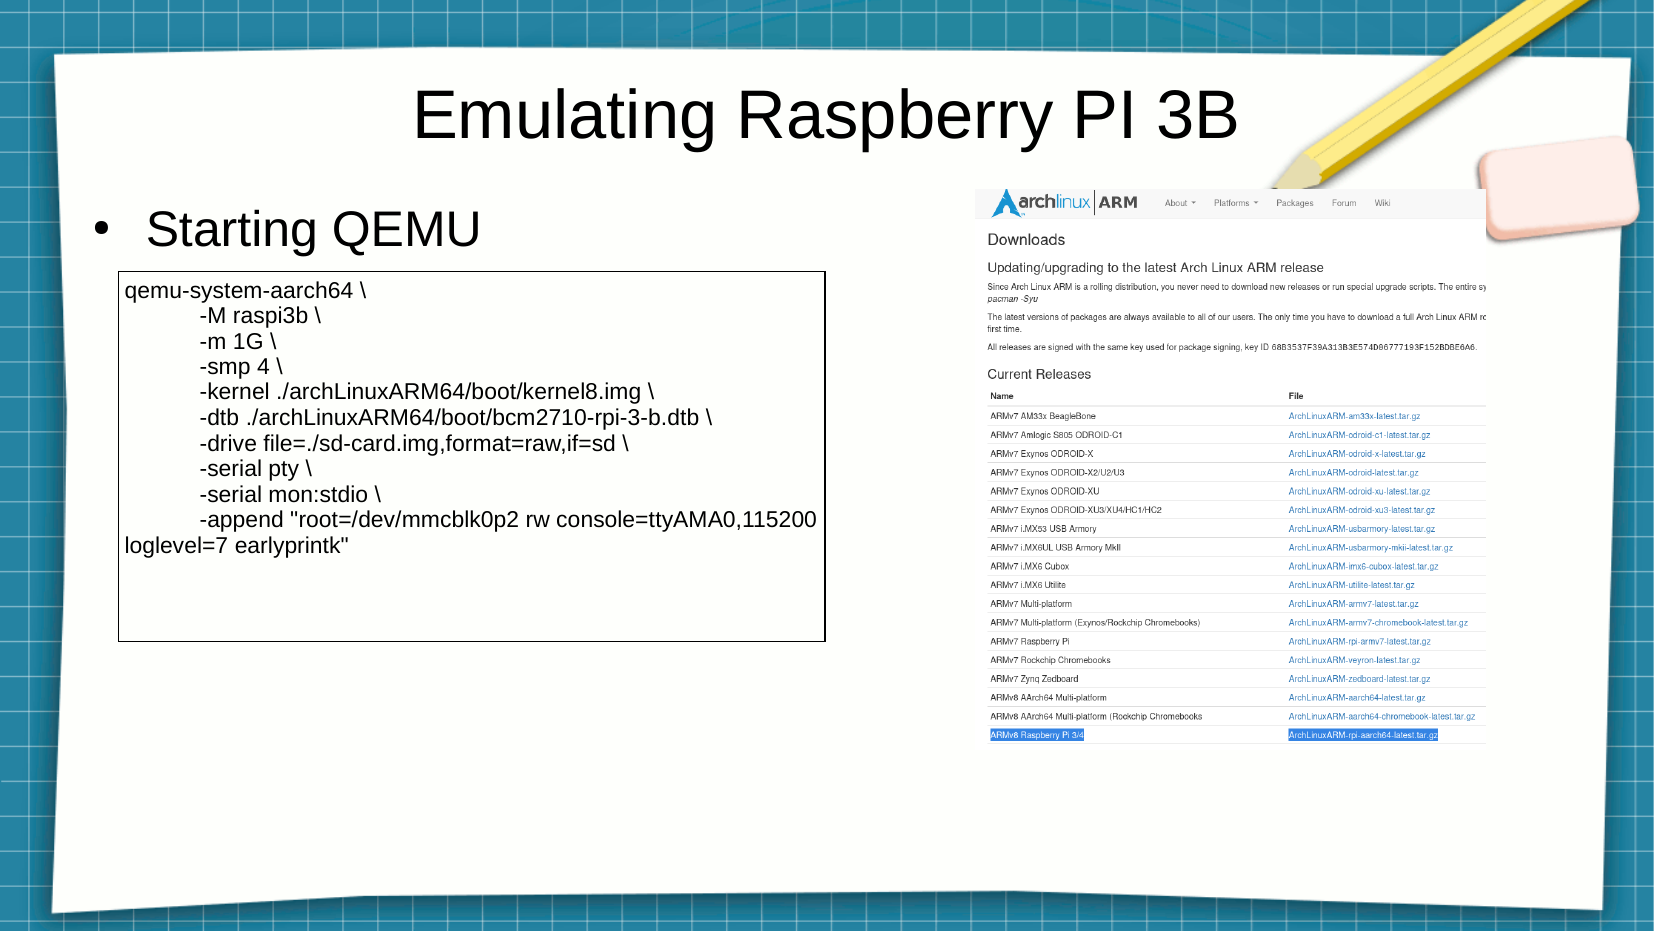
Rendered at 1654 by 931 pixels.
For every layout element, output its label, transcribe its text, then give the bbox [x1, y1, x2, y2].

list Starting QEMU [75, 201, 802, 741]
picture [0, 0, 1654, 931]
title Emulating Raspberry PI 3B [82, 37, 1571, 193]
table_header qemu-system-aarch64 \ -M raspi3b \ -m 1G \ -smp 4 \ -kernel ./archLinuxARM64/boot/kernel8.img \ -dtb ./archLinuxARM64/boot/bcm2710-rpi-3-b.dtb \ -drive file=./sd-card.img,format=raw,if=sd \ -serial pty \ -serial mon:stdio \ -append "root=/dev/mmcblk0p2 rw console=ttyAMA0,115200 loglevel=7 earlyprintk" [119, 272, 824, 641]
